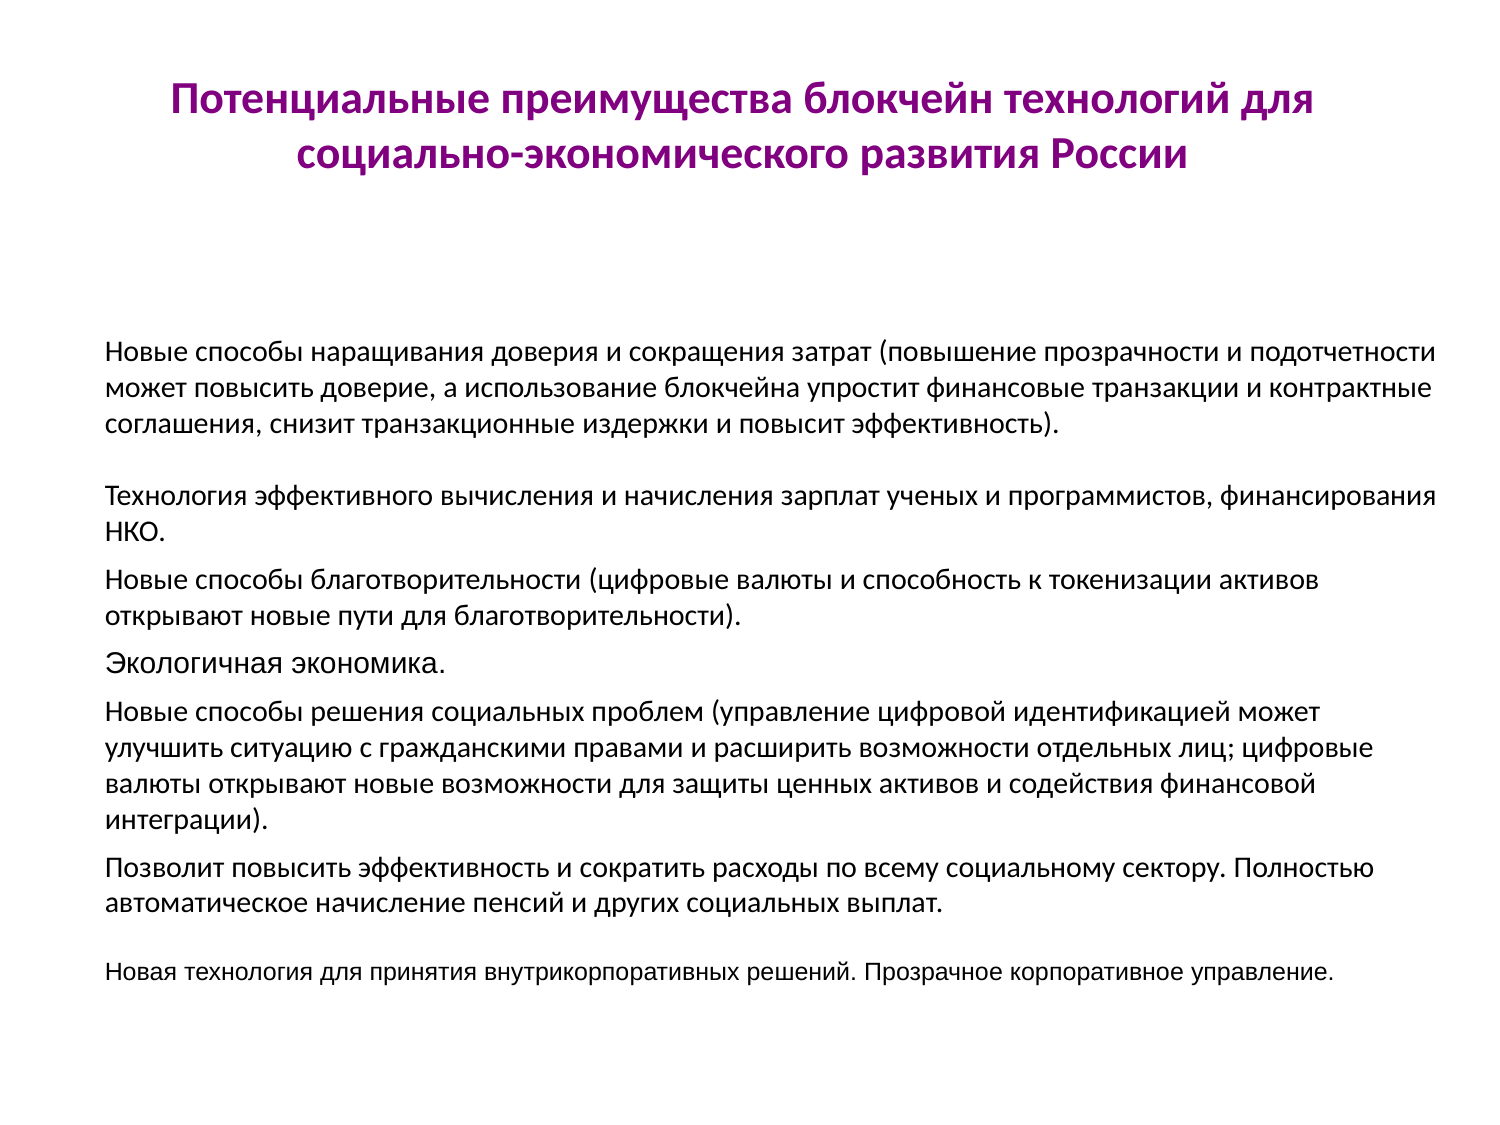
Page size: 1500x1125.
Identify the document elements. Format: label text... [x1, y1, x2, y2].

text_box Новые способы наращивания доверия и сокращения затрат (повышение прозрачности и подотчетности может повысить доверие, а использование блокчейна упростит финансовые транзакции и контрактные соглашения, снизит транзакционные издержки и повысит эффективность). Технология эффективного вычисления и начисления зарплат ученых и программистов, финансирования НКО. Новые способы благотворительности (цифровые валюты и способность к токенизации активов открывают новые пути для благотворительности). Экологичная экономика. Новые способы решения социальных проблем (управление цифровой идентификацией может улучшить ситуацию с гражданскими правами и расширить возможности отдельных лиц; цифровые валюты открывают новые возможности для защиты ценных активов и содействия финансовой интеграции). Позволит повысить эффективность и сократить расходы по всему социальному сектору. Полностью автоматическое начисление пенсий и других социальных выплат. Новая технология для принятия внутрикорпоративных решений. Прозрачное корпоративное управление. [89, 312, 1455, 1065]
text_box Потенциальные преимущества блокчейн технологий для социально-экономического развития России [74, 59, 1410, 211]
